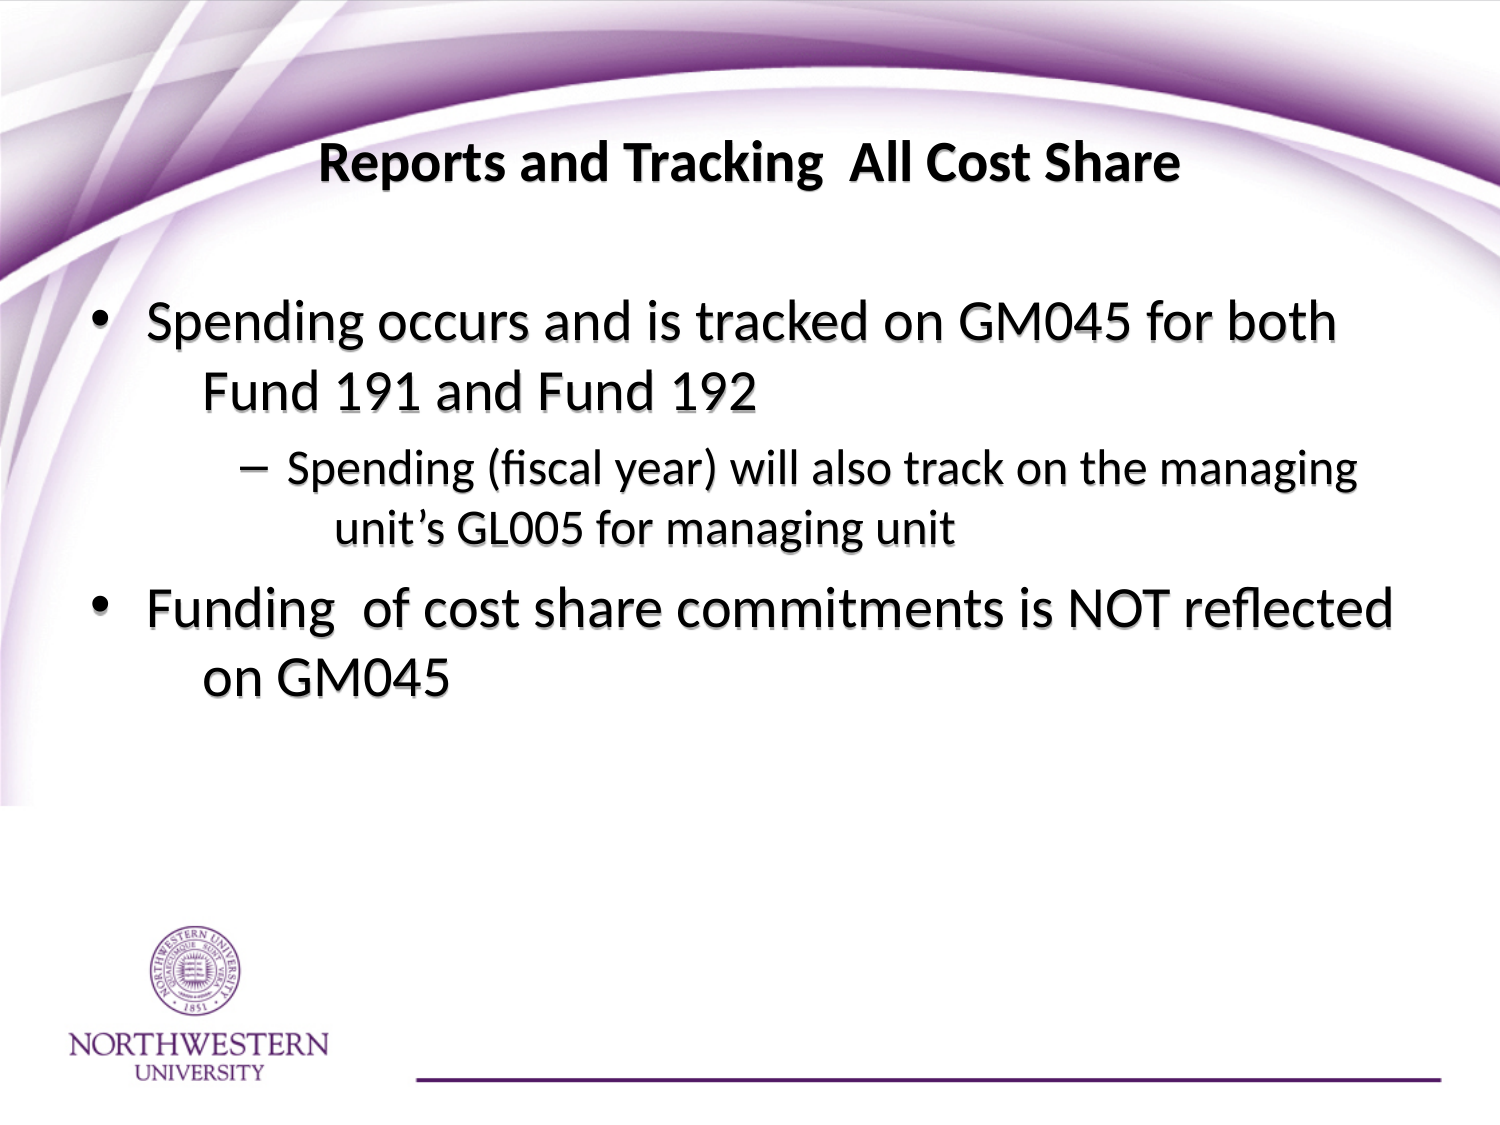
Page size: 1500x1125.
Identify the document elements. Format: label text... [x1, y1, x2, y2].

list Spending occurs and is tracked on GM045 for both Fund 191 and Fund 192 Spending (fiscal year) will also track on the managing unit’s GL005 for managing unit Funding of cost share commitments is NOT reflected on GM045 [75, 274, 1426, 912]
title Reports and Tracking All Cost Share [75, 101, 1426, 215]
